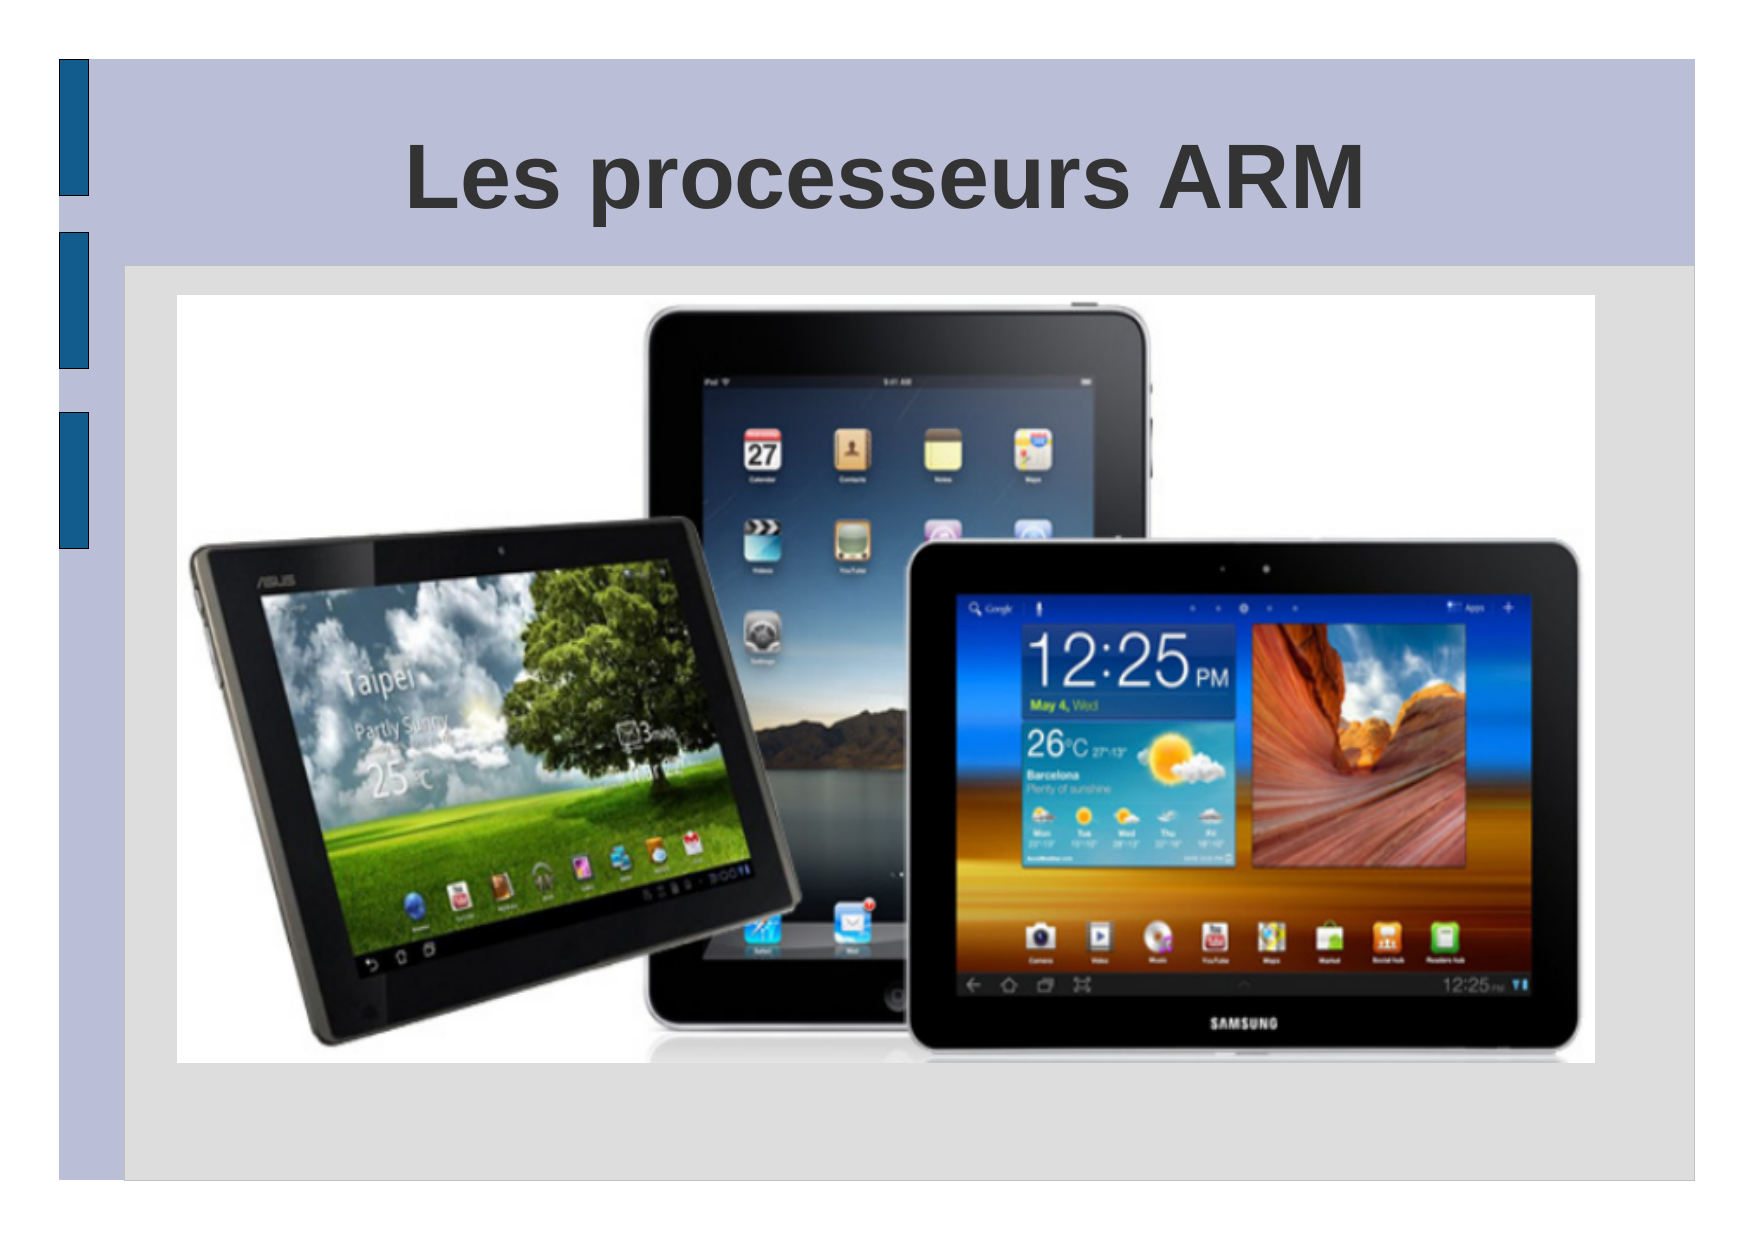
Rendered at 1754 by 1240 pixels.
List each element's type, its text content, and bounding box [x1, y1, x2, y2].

title Les processeurs ARM [118, 88, 1654, 266]
picture [177, 295, 1595, 1063]
